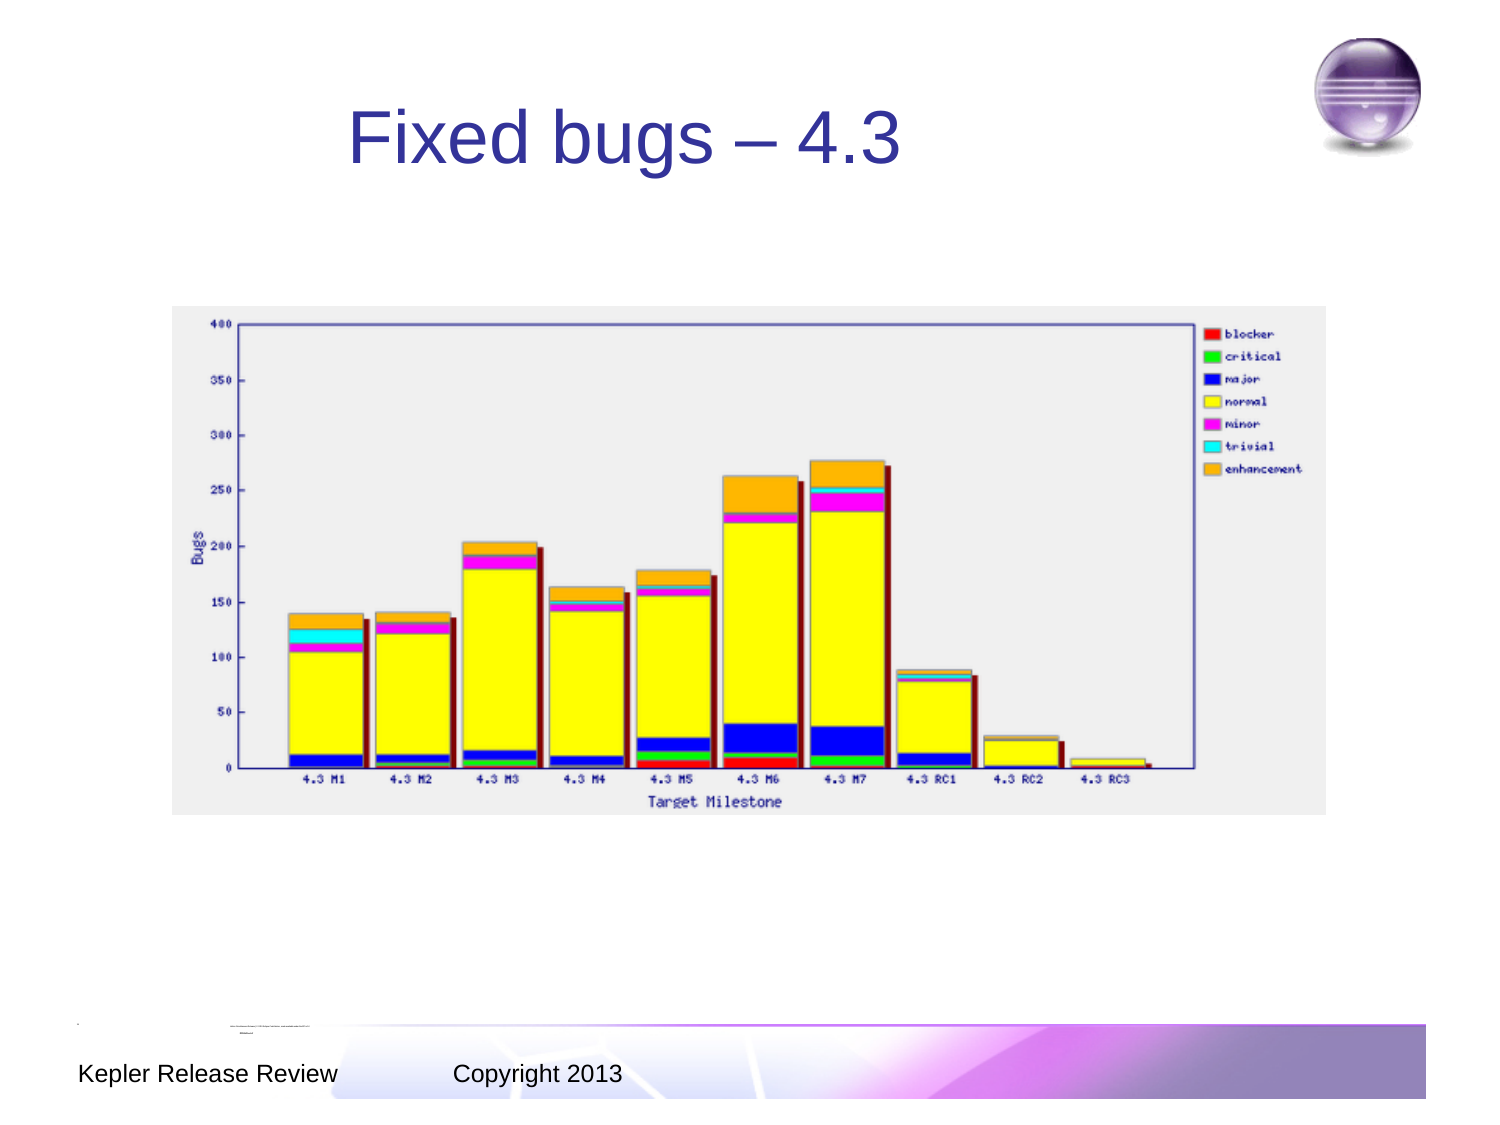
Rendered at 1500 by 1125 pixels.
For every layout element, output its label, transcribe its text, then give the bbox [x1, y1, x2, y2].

title Fixed bugs – 4.3 [74, 45, 1176, 233]
picture [172, 306, 1326, 815]
picture [225, 1024, 1426, 1099]
picture [1307, 37, 1426, 157]
